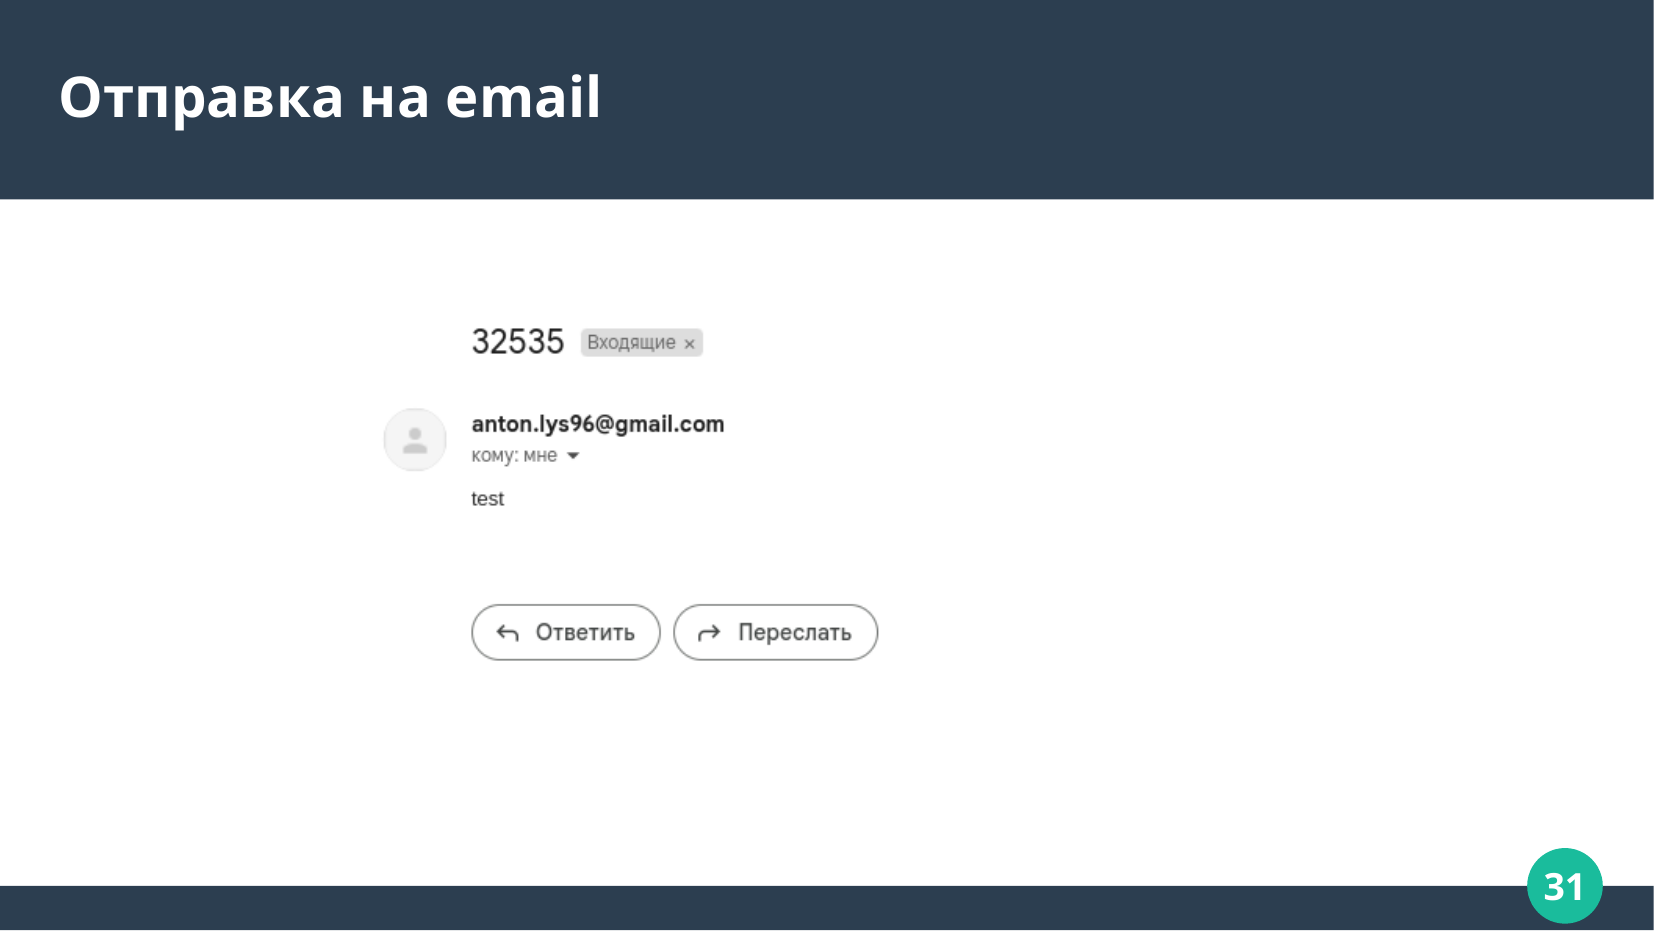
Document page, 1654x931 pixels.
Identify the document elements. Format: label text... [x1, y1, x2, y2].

picture [370, 299, 1201, 747]
title Отправка на email [59, 37, 1595, 155]
